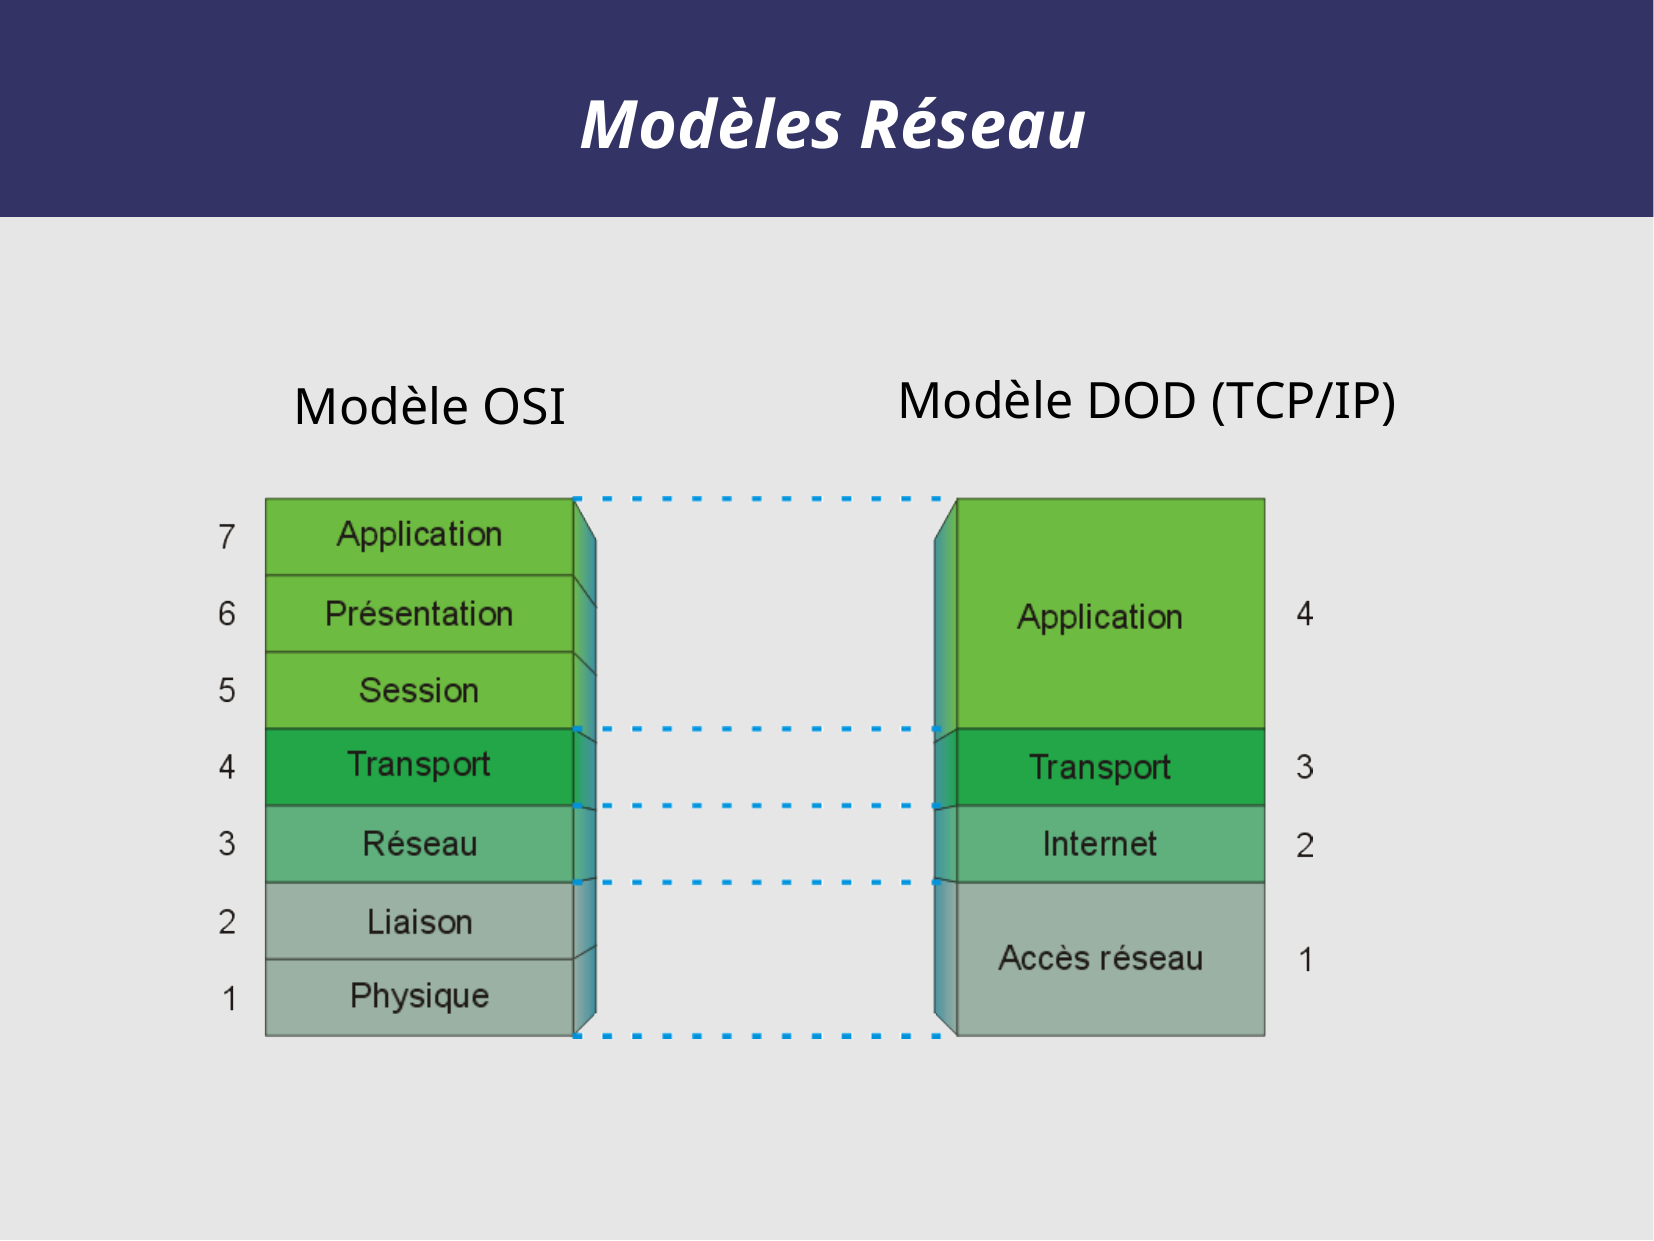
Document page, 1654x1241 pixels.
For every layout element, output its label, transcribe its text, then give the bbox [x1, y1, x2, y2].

text_box Modèle DOD (TCP/IP) [897, 365, 1424, 427]
title Modèles Réseau [121, 19, 1534, 227]
picture [218, 496, 1313, 1040]
text_box Modèle OSI [293, 370, 577, 432]
